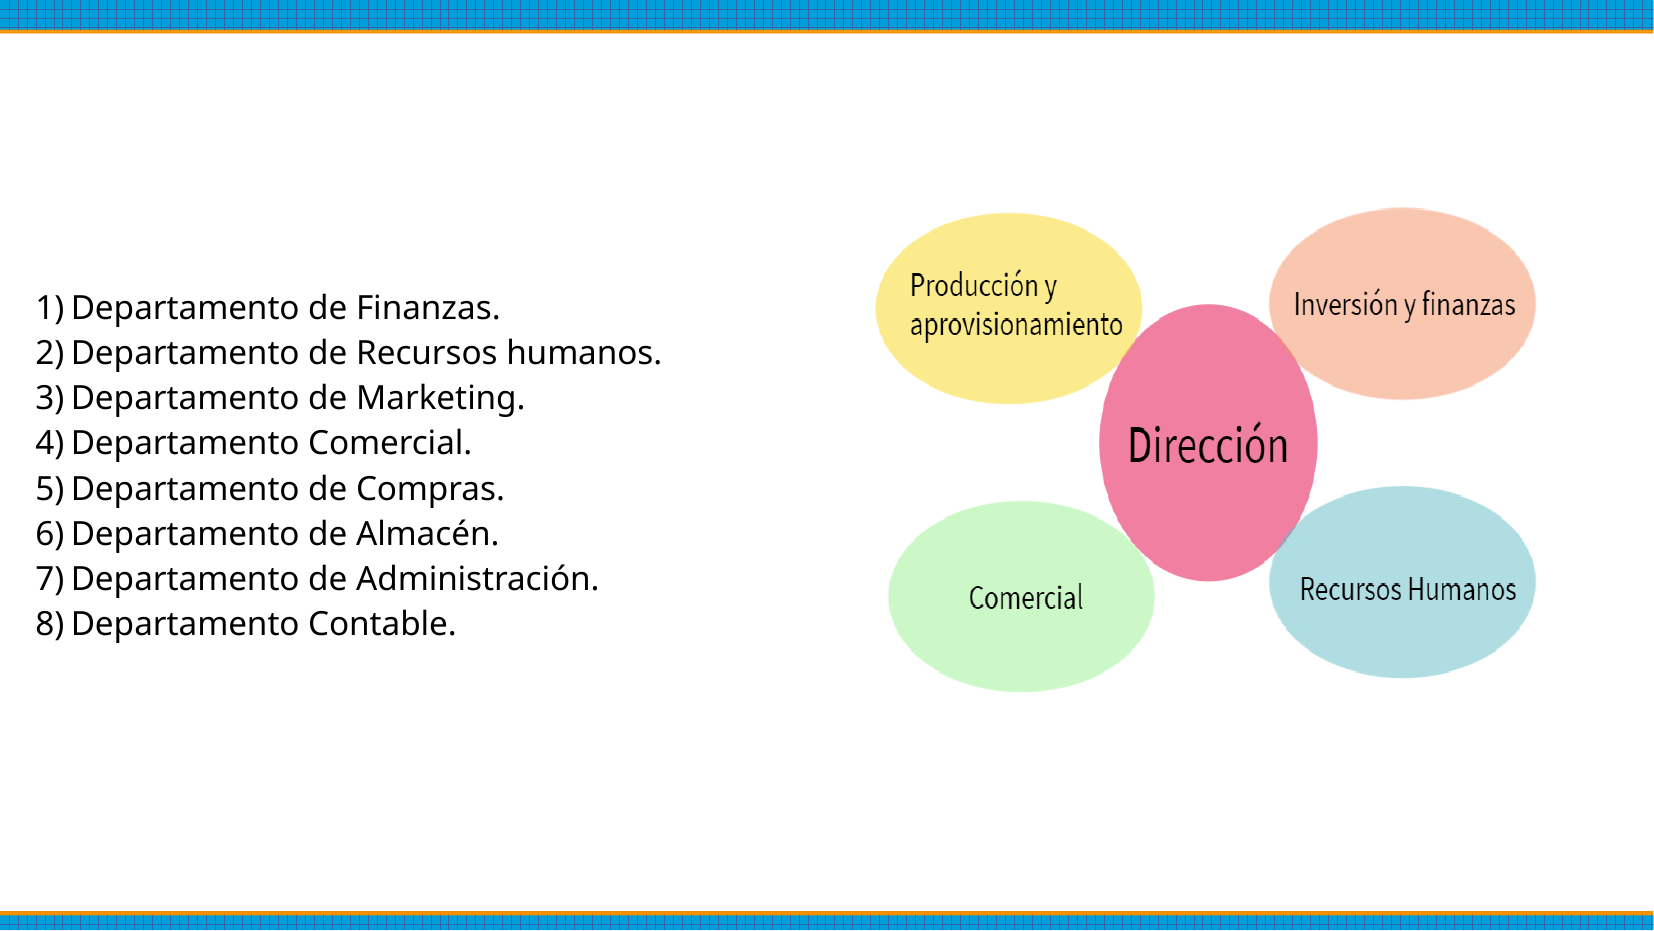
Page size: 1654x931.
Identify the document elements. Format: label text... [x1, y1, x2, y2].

picture [797, 165, 1625, 739]
text_box Departamento de Finanzas. Departamento de Recursos humanos. Departamento de Marketing. Departamento Comercial. Departamento de Compras. Departamento de Almacén. Departamento de Administración. Departamento Contable. [29, 222, 798, 752]
